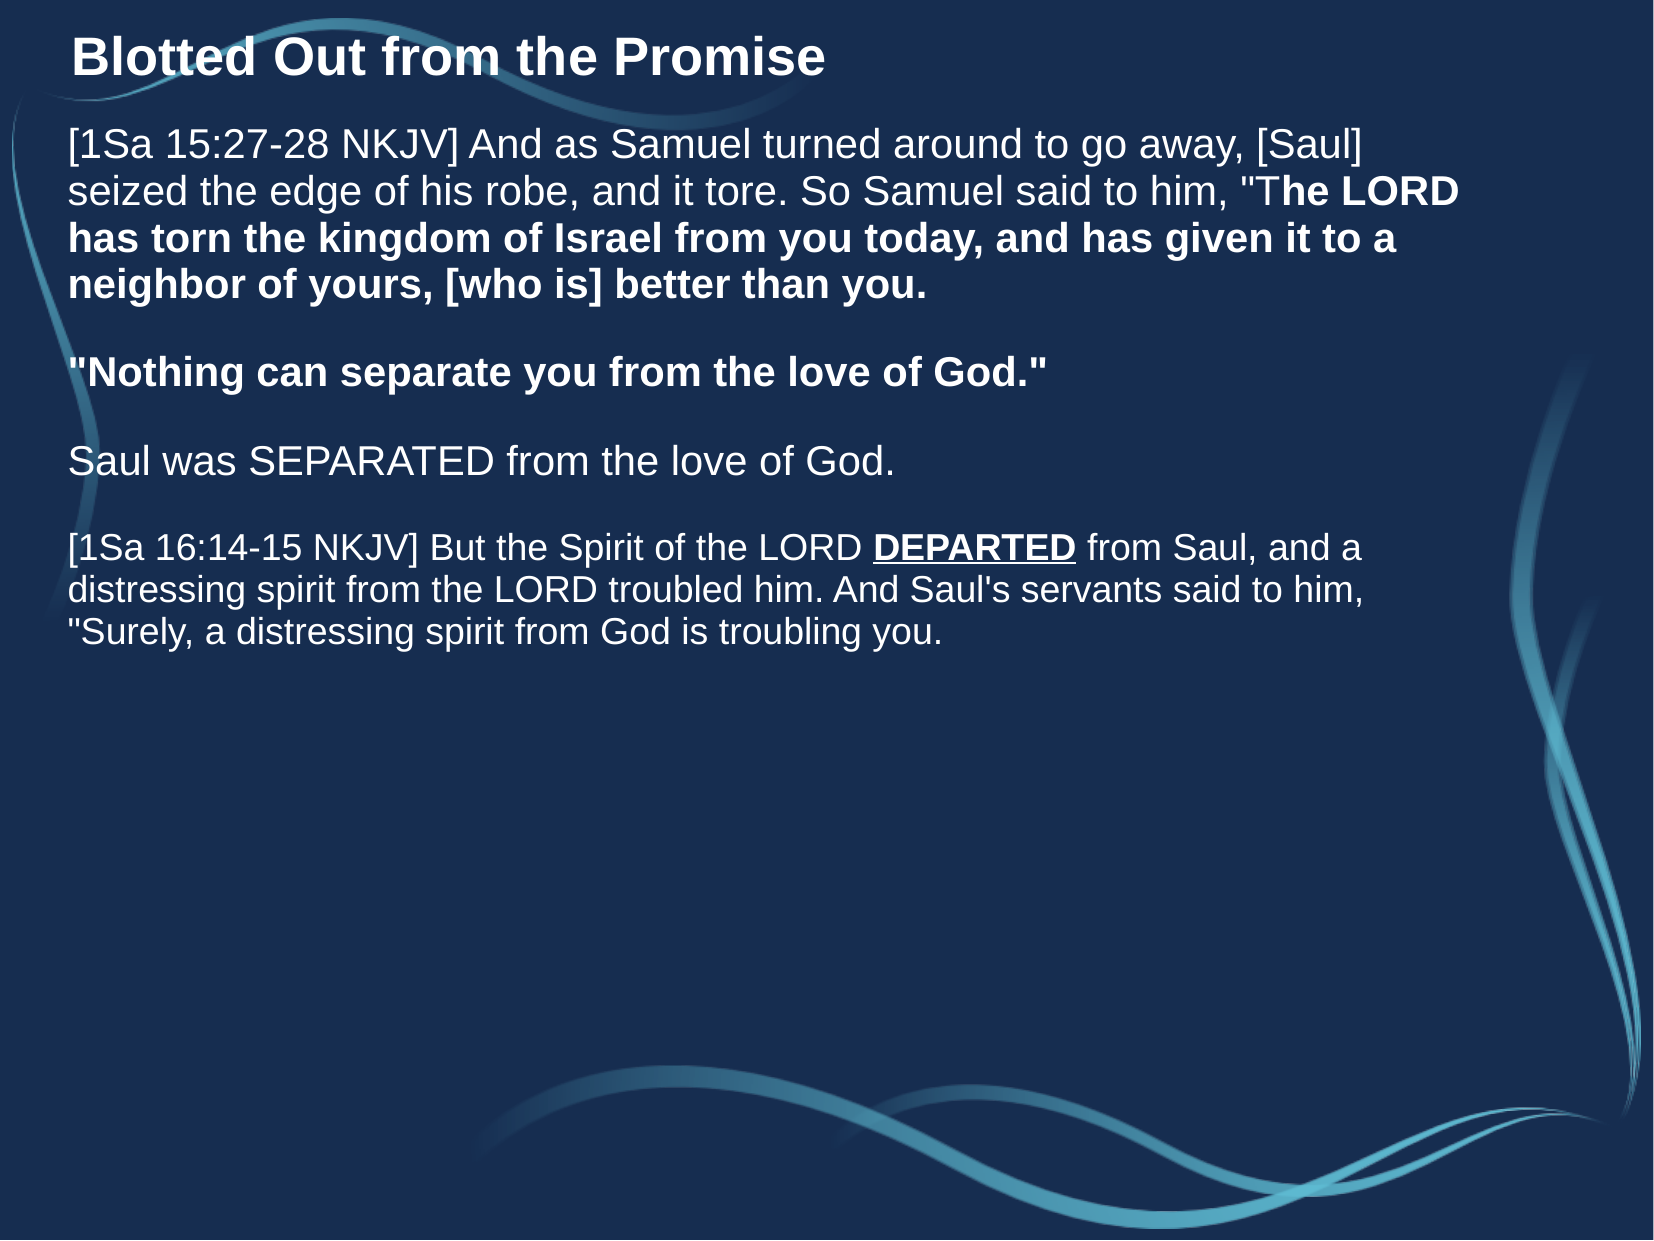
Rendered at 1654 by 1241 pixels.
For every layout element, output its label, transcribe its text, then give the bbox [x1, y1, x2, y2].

picture [12, 18, 822, 625]
list [1Sa 15:27-28 NKJV] And as Samuel turned around to go away, [Saul] seized the edge of his robe, and it tore. So Samuel said to him, "The LORD has torn the kingdom of Israel from you today, and has given it to a neighbor of yours, [who is] better than you. "Nothing can separate you from the love of God." Saul was SEPARATED from the love of God. [1Sa 16:14-15 NKJV] But the Spirit of the LORD DEPARTED from Saul, and a distressing spirit from the LORD troubled him. And Saul's servants said to him, "Surely, a distressing spirit from God is troubling you. [48, 113, 1492, 1099]
title Blotted Out from the Promise [56, 18, 1545, 103]
picture [460, 346, 1641, 1229]
